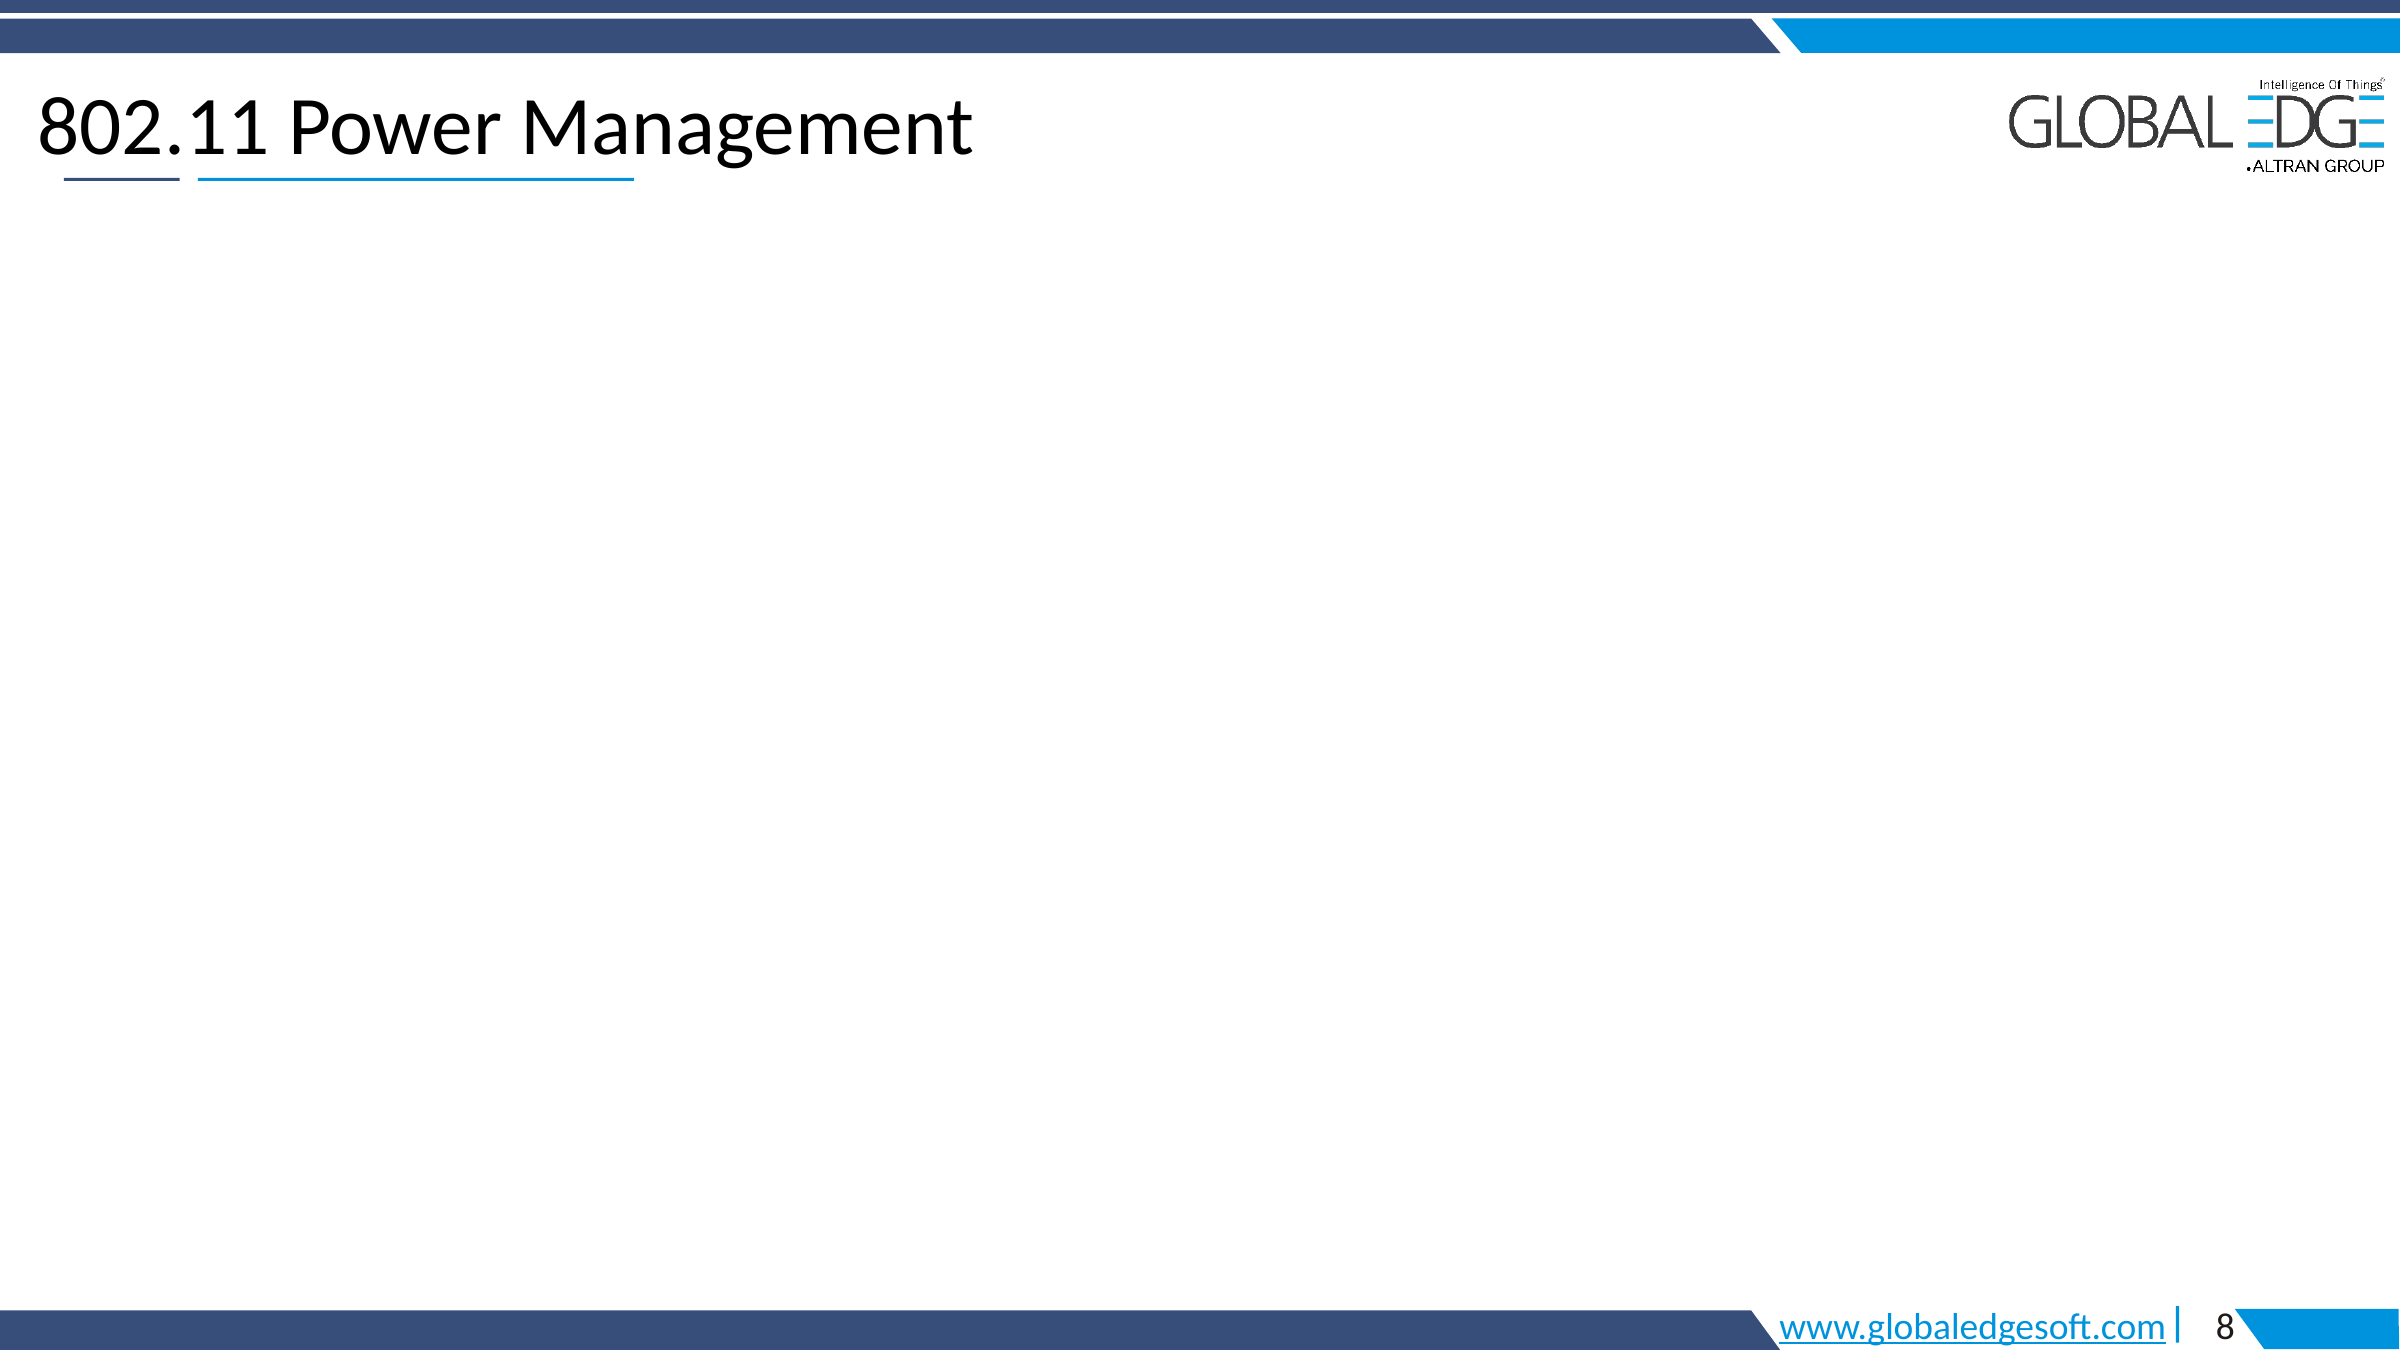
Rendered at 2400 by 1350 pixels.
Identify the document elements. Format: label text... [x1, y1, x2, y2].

picture [2001, 67, 2392, 182]
title 802.11 Power Management [26, 64, 1977, 178]
